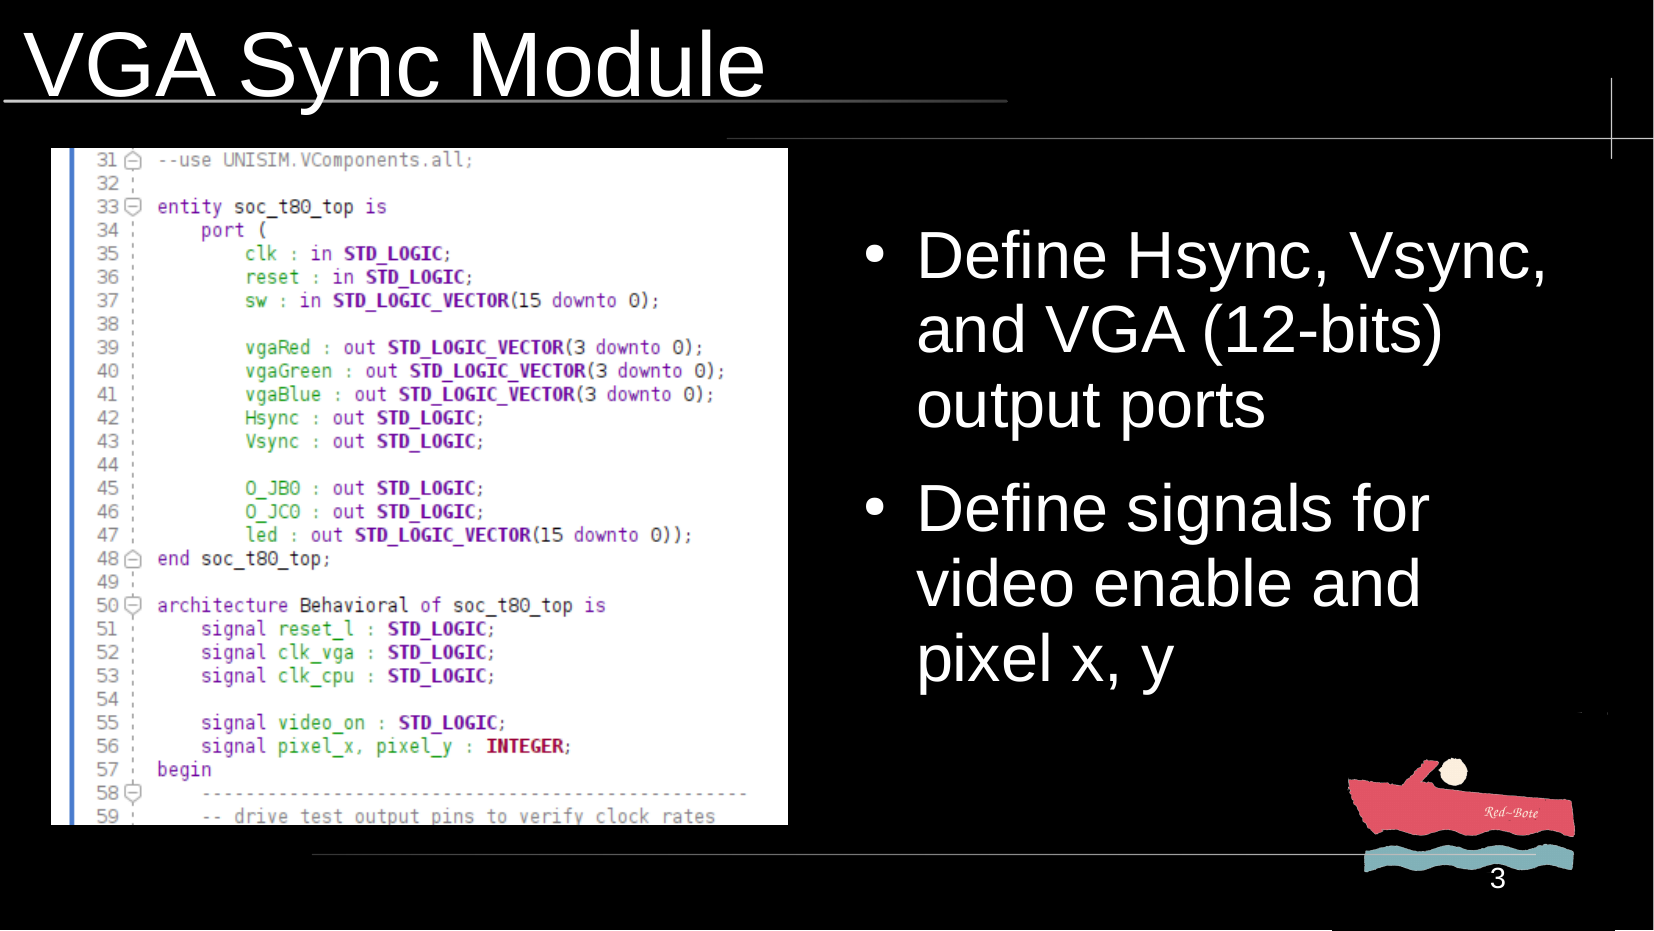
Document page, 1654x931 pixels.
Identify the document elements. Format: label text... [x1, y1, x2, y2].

picture [51, 148, 788, 826]
list Define Hsync, Vsync, and VGA (12-bits) output ports Define signals for video enable and pixel x, y [845, 217, 1572, 758]
title VGA Sync Module [23, 11, 1589, 119]
picture [1332, 712, 1615, 931]
